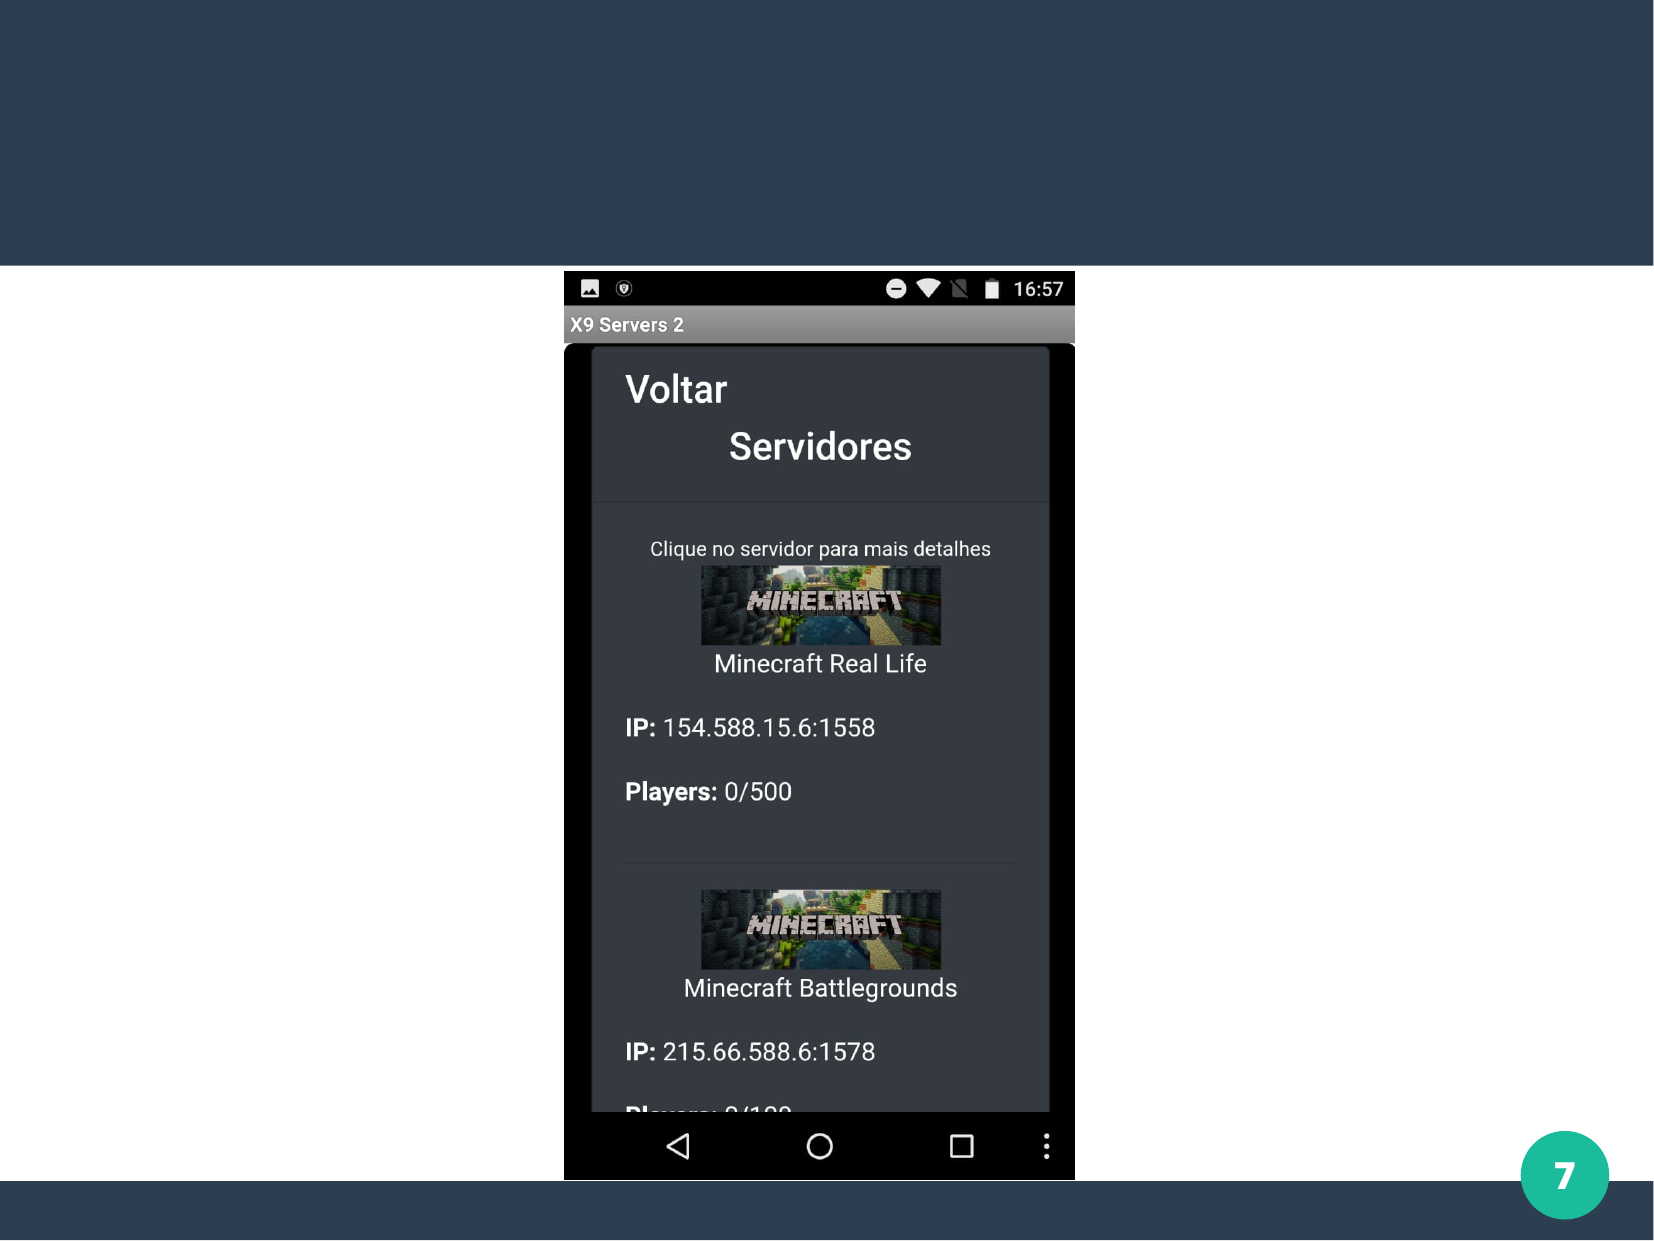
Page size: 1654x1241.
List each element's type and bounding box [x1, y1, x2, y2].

picture [564, 271, 1075, 1180]
